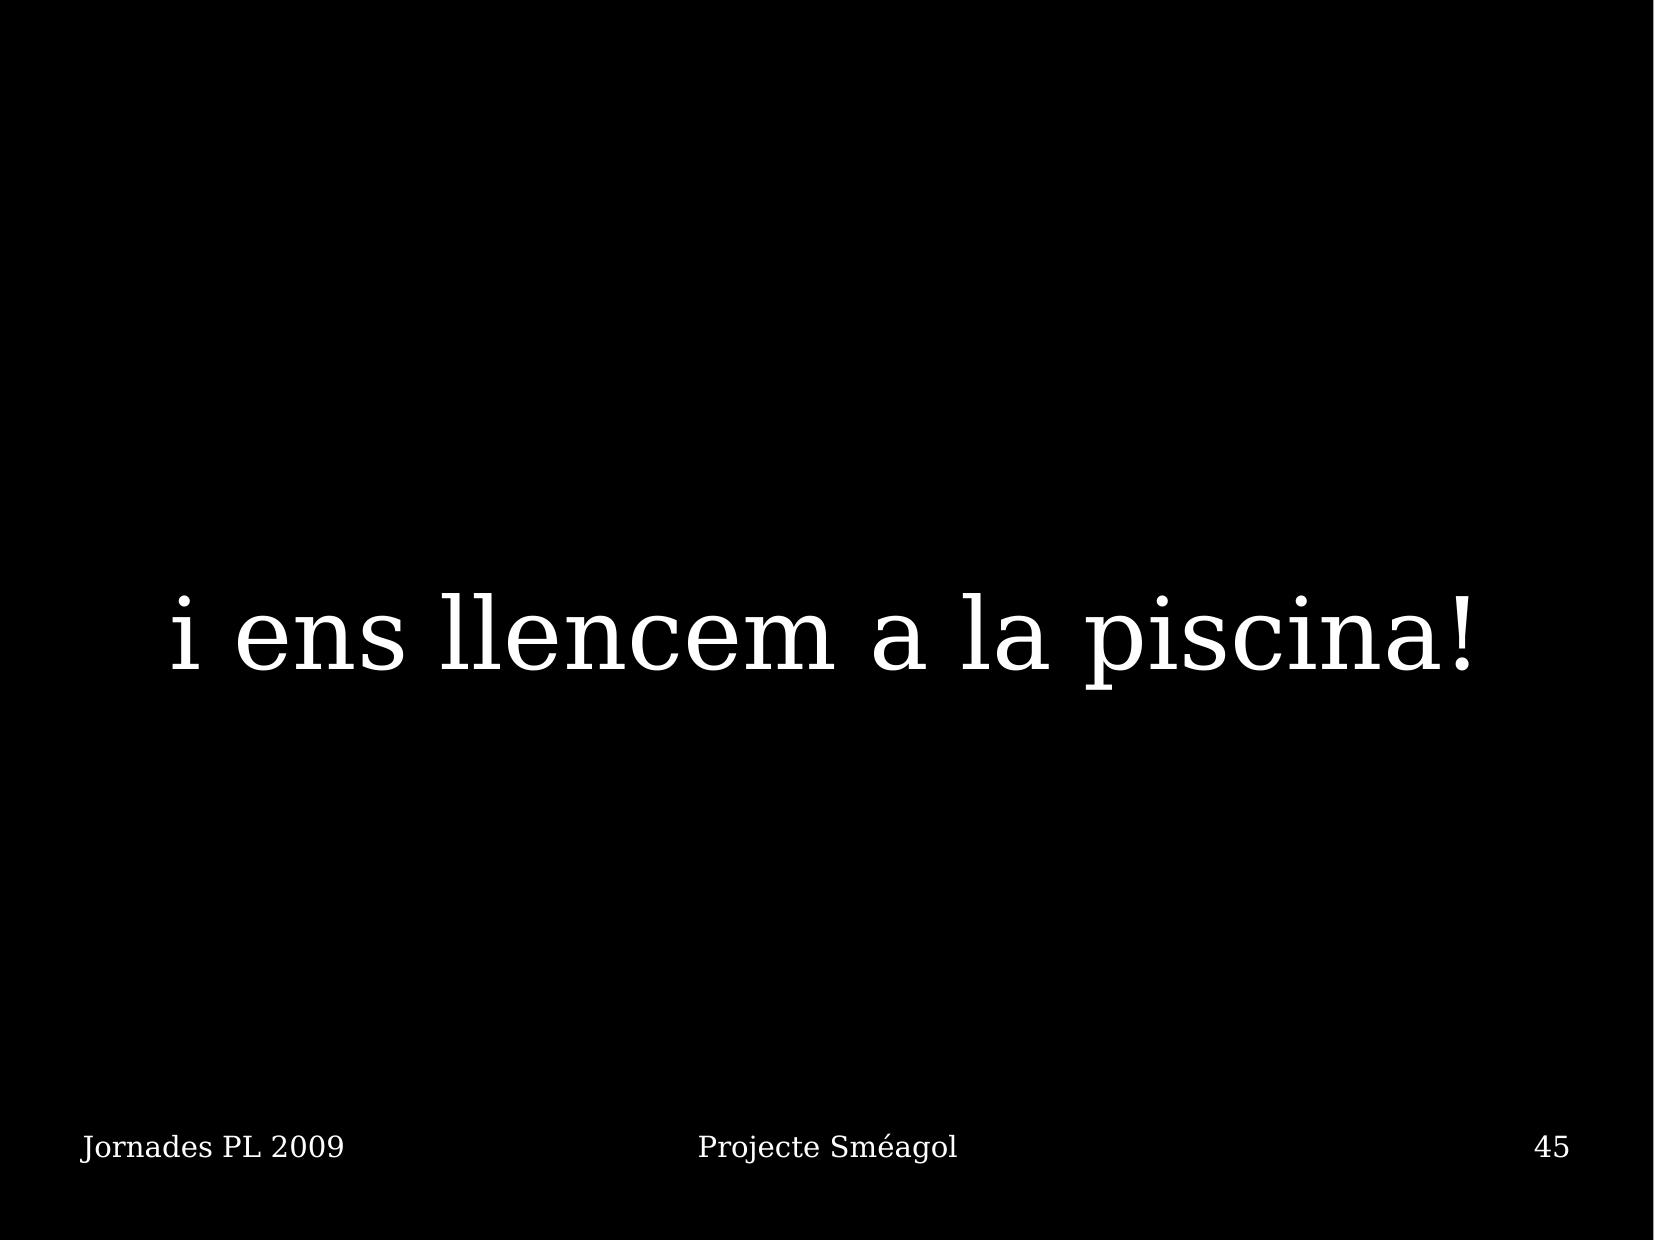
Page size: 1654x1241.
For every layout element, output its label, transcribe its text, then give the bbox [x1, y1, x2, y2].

title i ens llencem a la piscina! [59, 529, 1595, 711]
